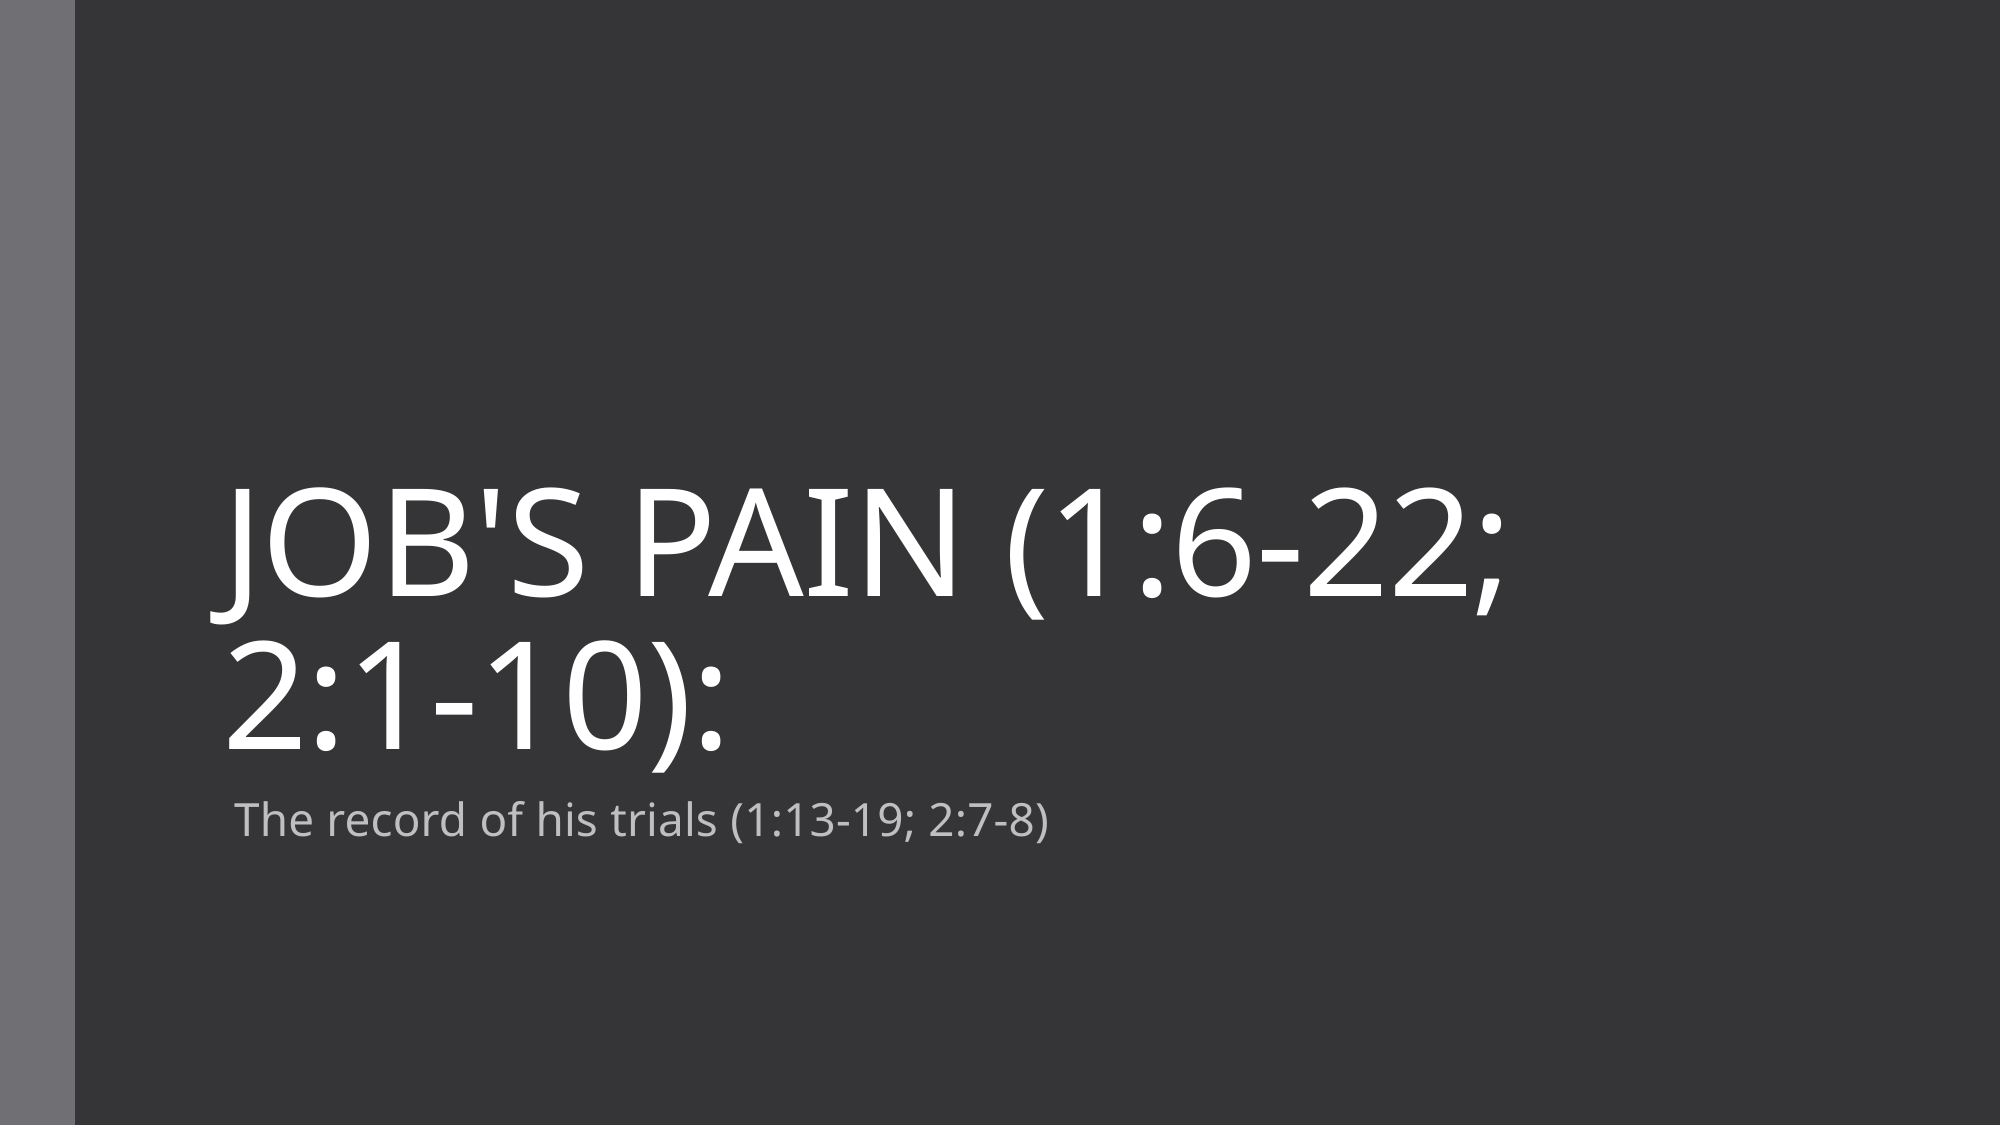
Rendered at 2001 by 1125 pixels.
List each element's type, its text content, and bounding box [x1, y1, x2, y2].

subtitle The record of his trials (1:13-19; 2:7-8) [206, 787, 1752, 1066]
title JOB'S PAIN (1:6-22; 2:1-10): [206, 124, 1752, 787]
